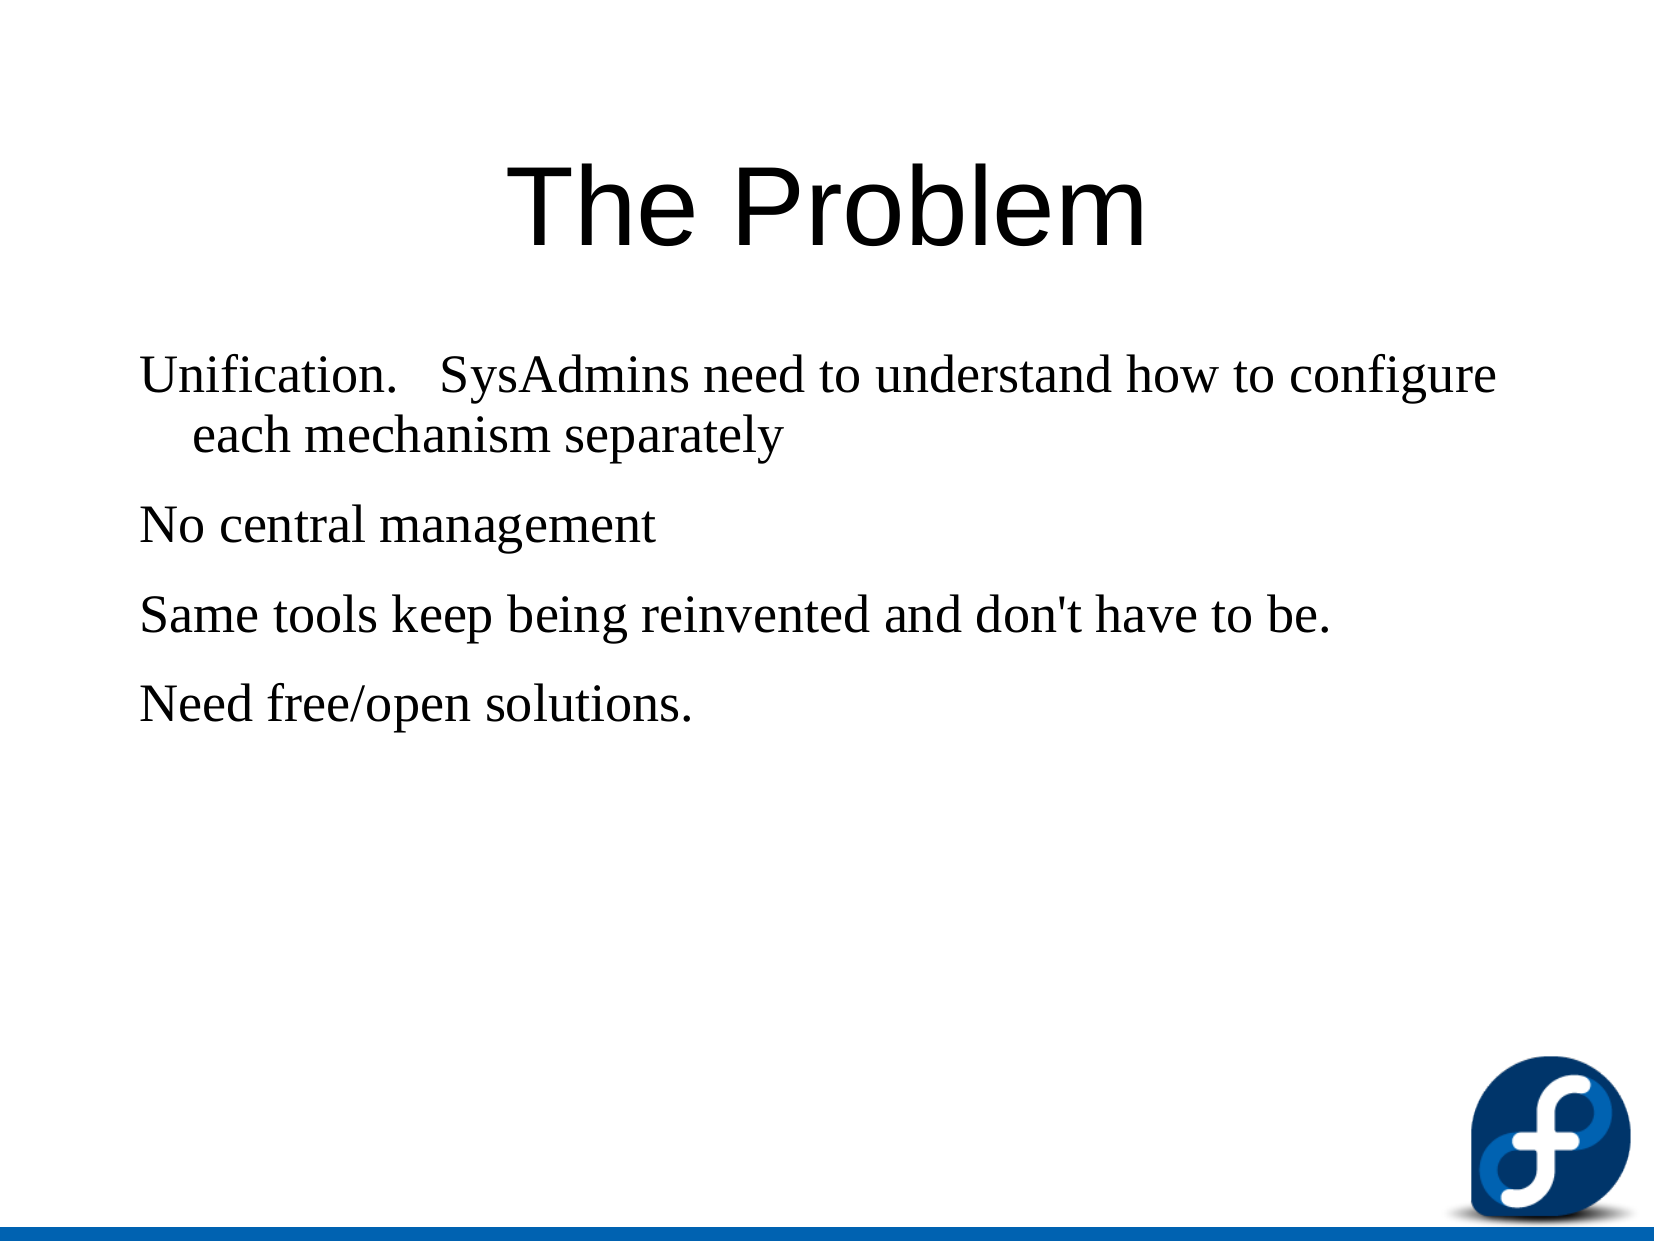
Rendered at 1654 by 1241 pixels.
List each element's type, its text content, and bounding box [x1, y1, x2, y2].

picture [1438, 1055, 1645, 1229]
title The Problem [121, 102, 1534, 310]
list Unification. SysAdmins need to understand how to configure each mechanism separately No central management Same tools keep being reinvented and don't have to be. Need free/open solutions. [121, 344, 1534, 1127]
